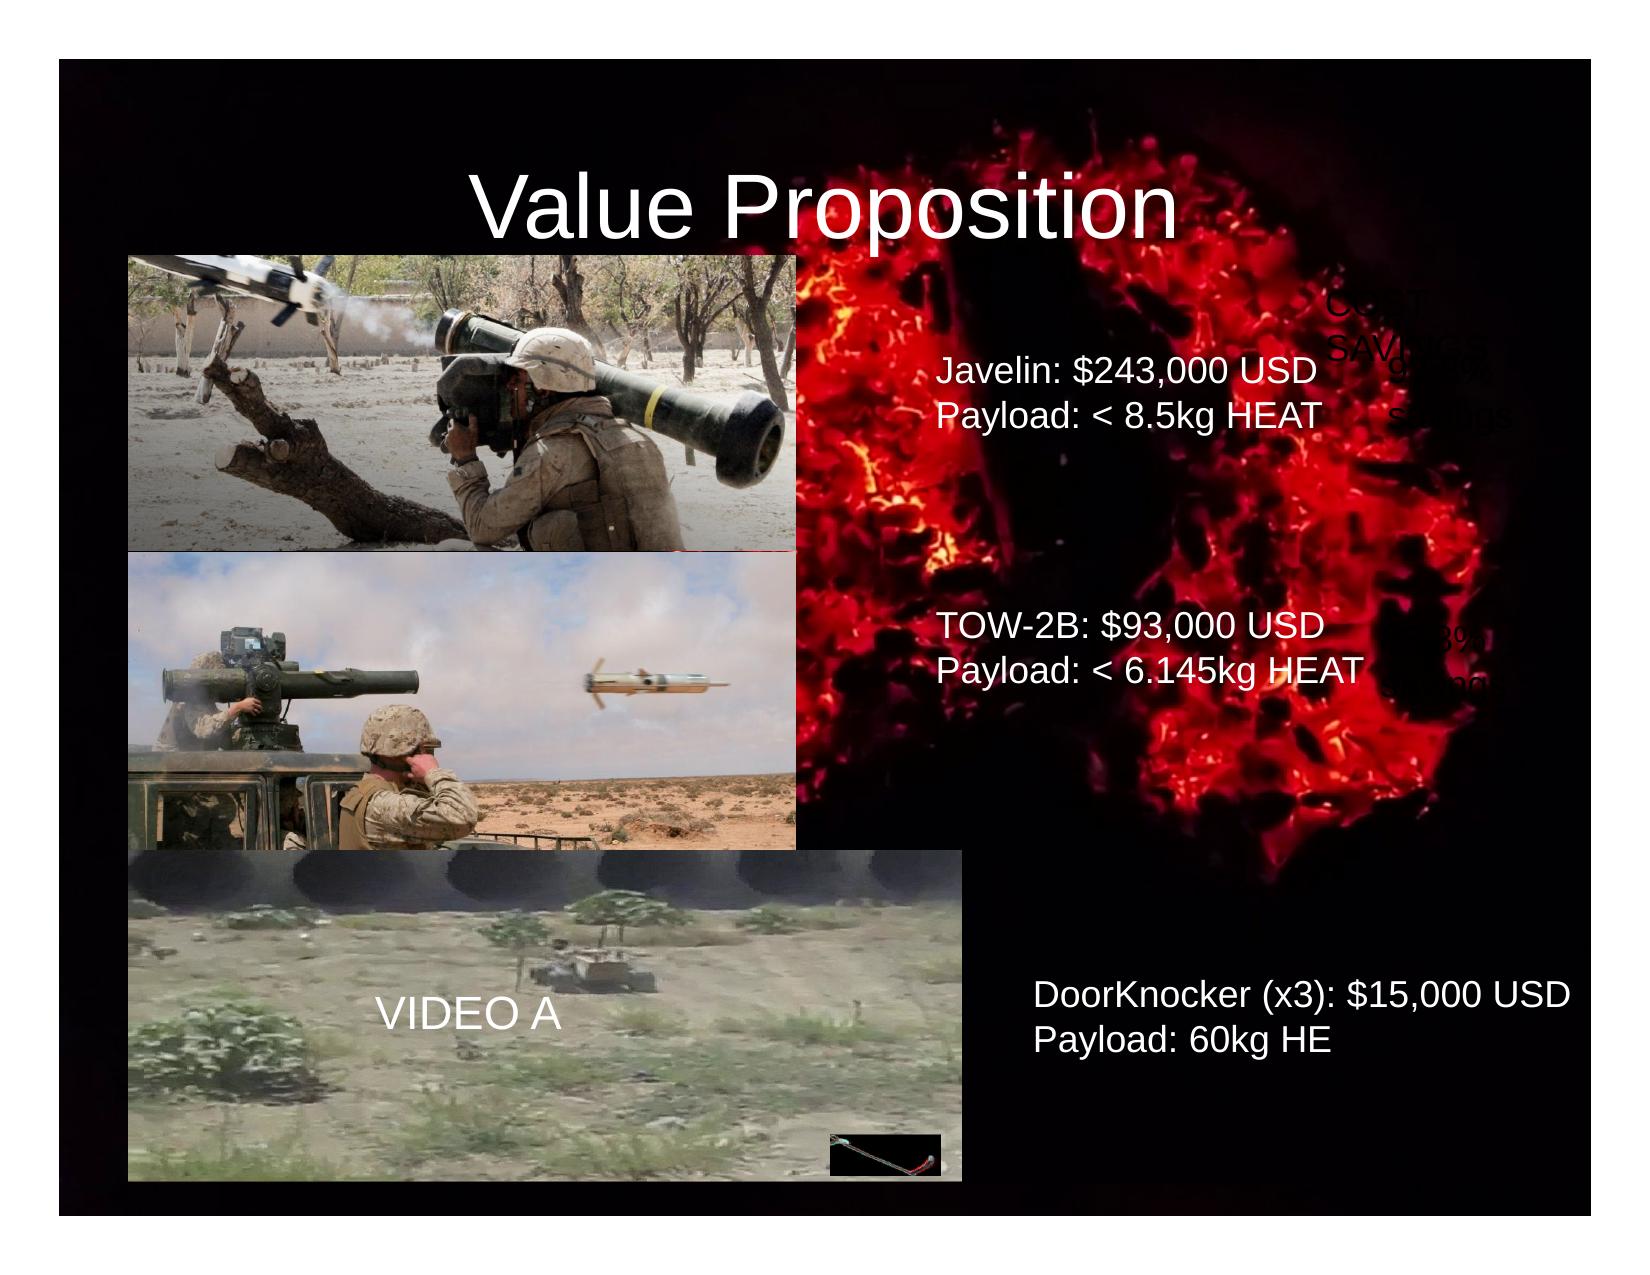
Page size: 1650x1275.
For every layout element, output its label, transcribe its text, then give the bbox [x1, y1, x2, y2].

text_box 83.8% savings [1365, 607, 1596, 731]
picture [59, 59, 1591, 1216]
text_box VIDEO A [360, 980, 579, 1051]
text_box 93.8% savings [1372, 395, 1602, 462]
text_box TOW-2B: $93,000 USD Payload: < 6.145kg HEAT [920, 593, 1561, 717]
text_box Value Proposition [135, 105, 1515, 299]
text_box COST SAVINGS [1310, 271, 1605, 395]
text_box Javelin: $243,000 USD Payload: < 8.5kg HEAT [920, 338, 1372, 462]
text_box DoorKnocker (x3): $15,000 USD Payload: 60kg HE [1018, 962, 1650, 1086]
